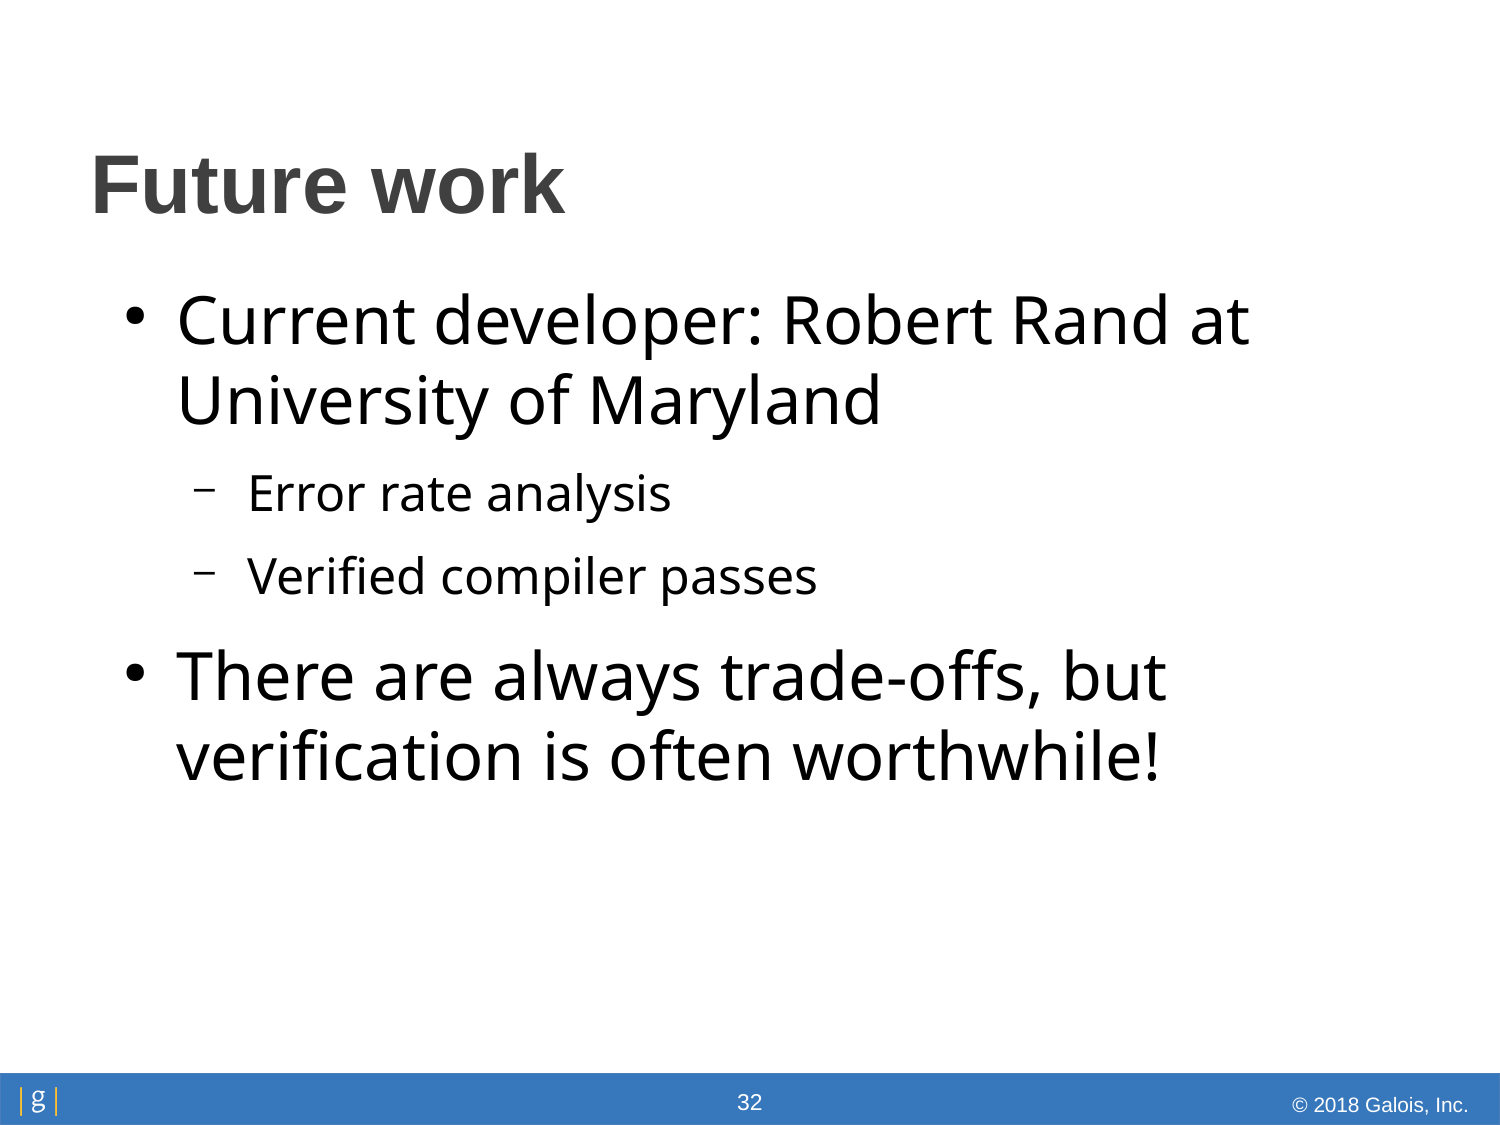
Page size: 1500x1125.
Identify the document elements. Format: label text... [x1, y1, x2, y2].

title Future work [75, 120, 1425, 240]
picture [20, 1087, 57, 1116]
list Current developer: Robert Rand at University of Maryland Error rate analysis Verified compiler passes There are always trade-offs, but verification is often worthwhile! [90, 270, 1441, 945]
